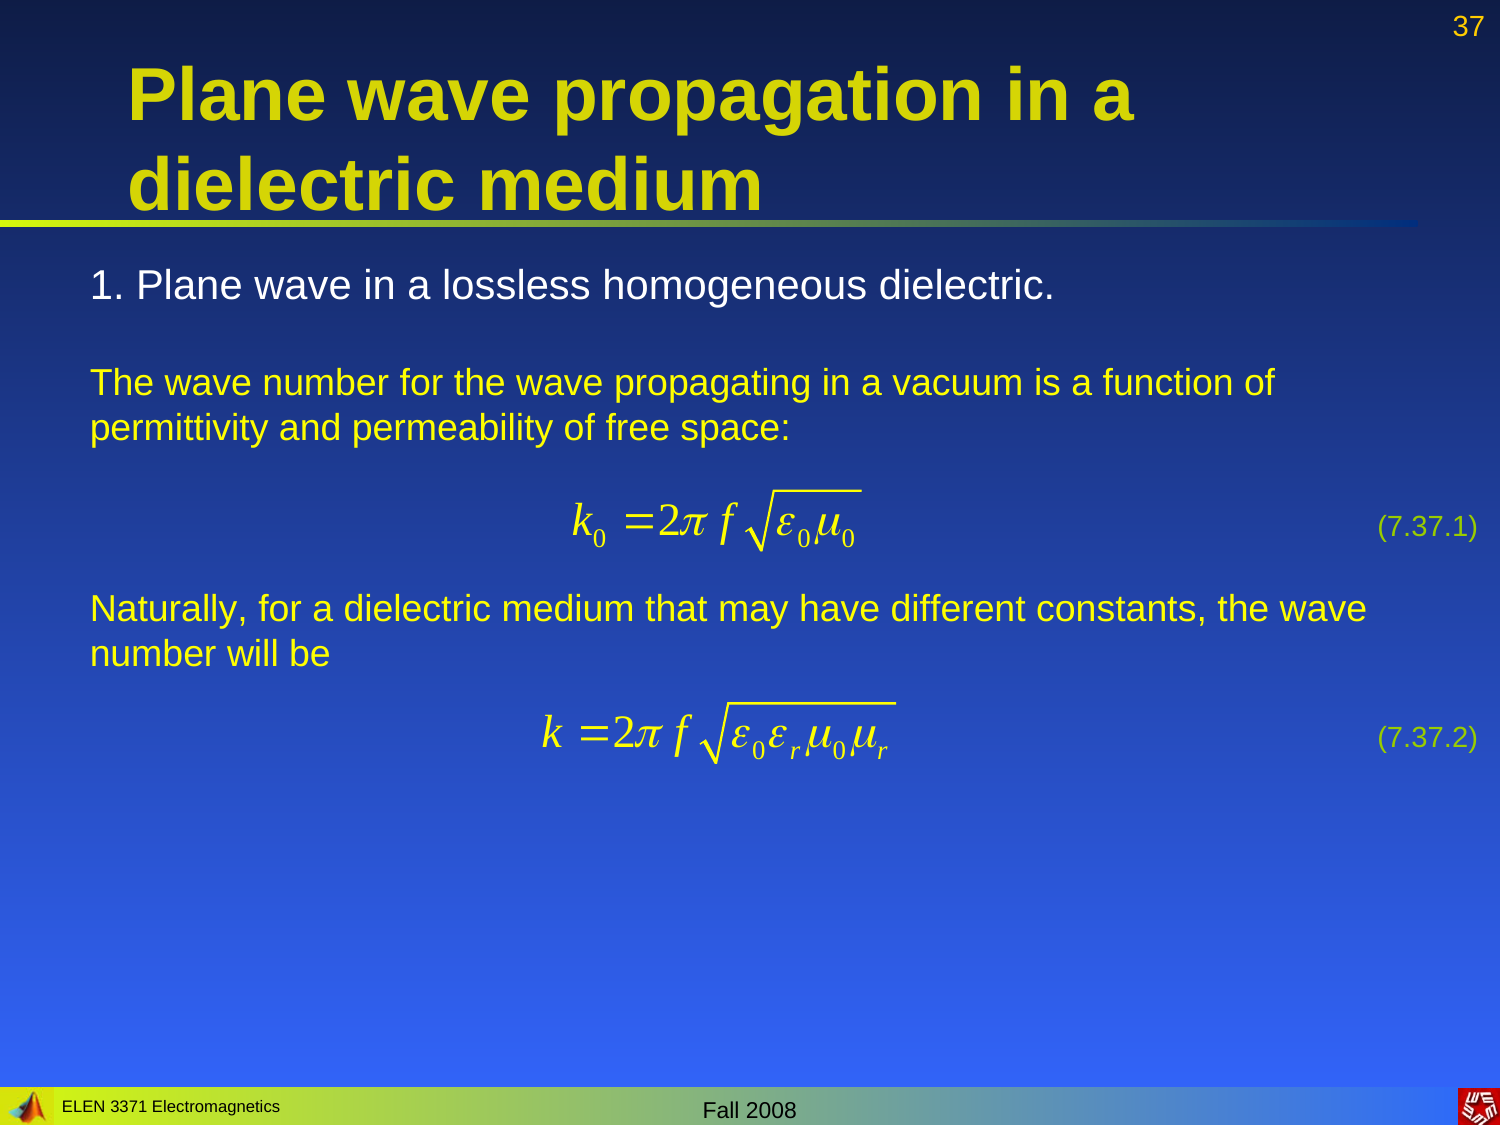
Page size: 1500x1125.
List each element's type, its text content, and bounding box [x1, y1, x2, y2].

text_box 1. Plane wave in a lossless homogeneous dielectric. [74, 249, 1225, 316]
picture [1458, 1088, 1500, 1125]
chart [534, 693, 906, 775]
picture [0, 1087, 54, 1125]
title Plane wave propagation in a dielectric medium [112, 37, 1388, 201]
text_box (7.37.2) [1362, 710, 1500, 762]
chart [564, 481, 871, 563]
text_box Naturally, for a dielectric medium that may have different constants, the wave number will be [74, 576, 1388, 683]
text_box The wave number for the wave propagating in a vacuum is a function of permittivity and permeability of free space: [74, 349, 1401, 456]
text_box (7.37.1) [1362, 499, 1500, 551]
